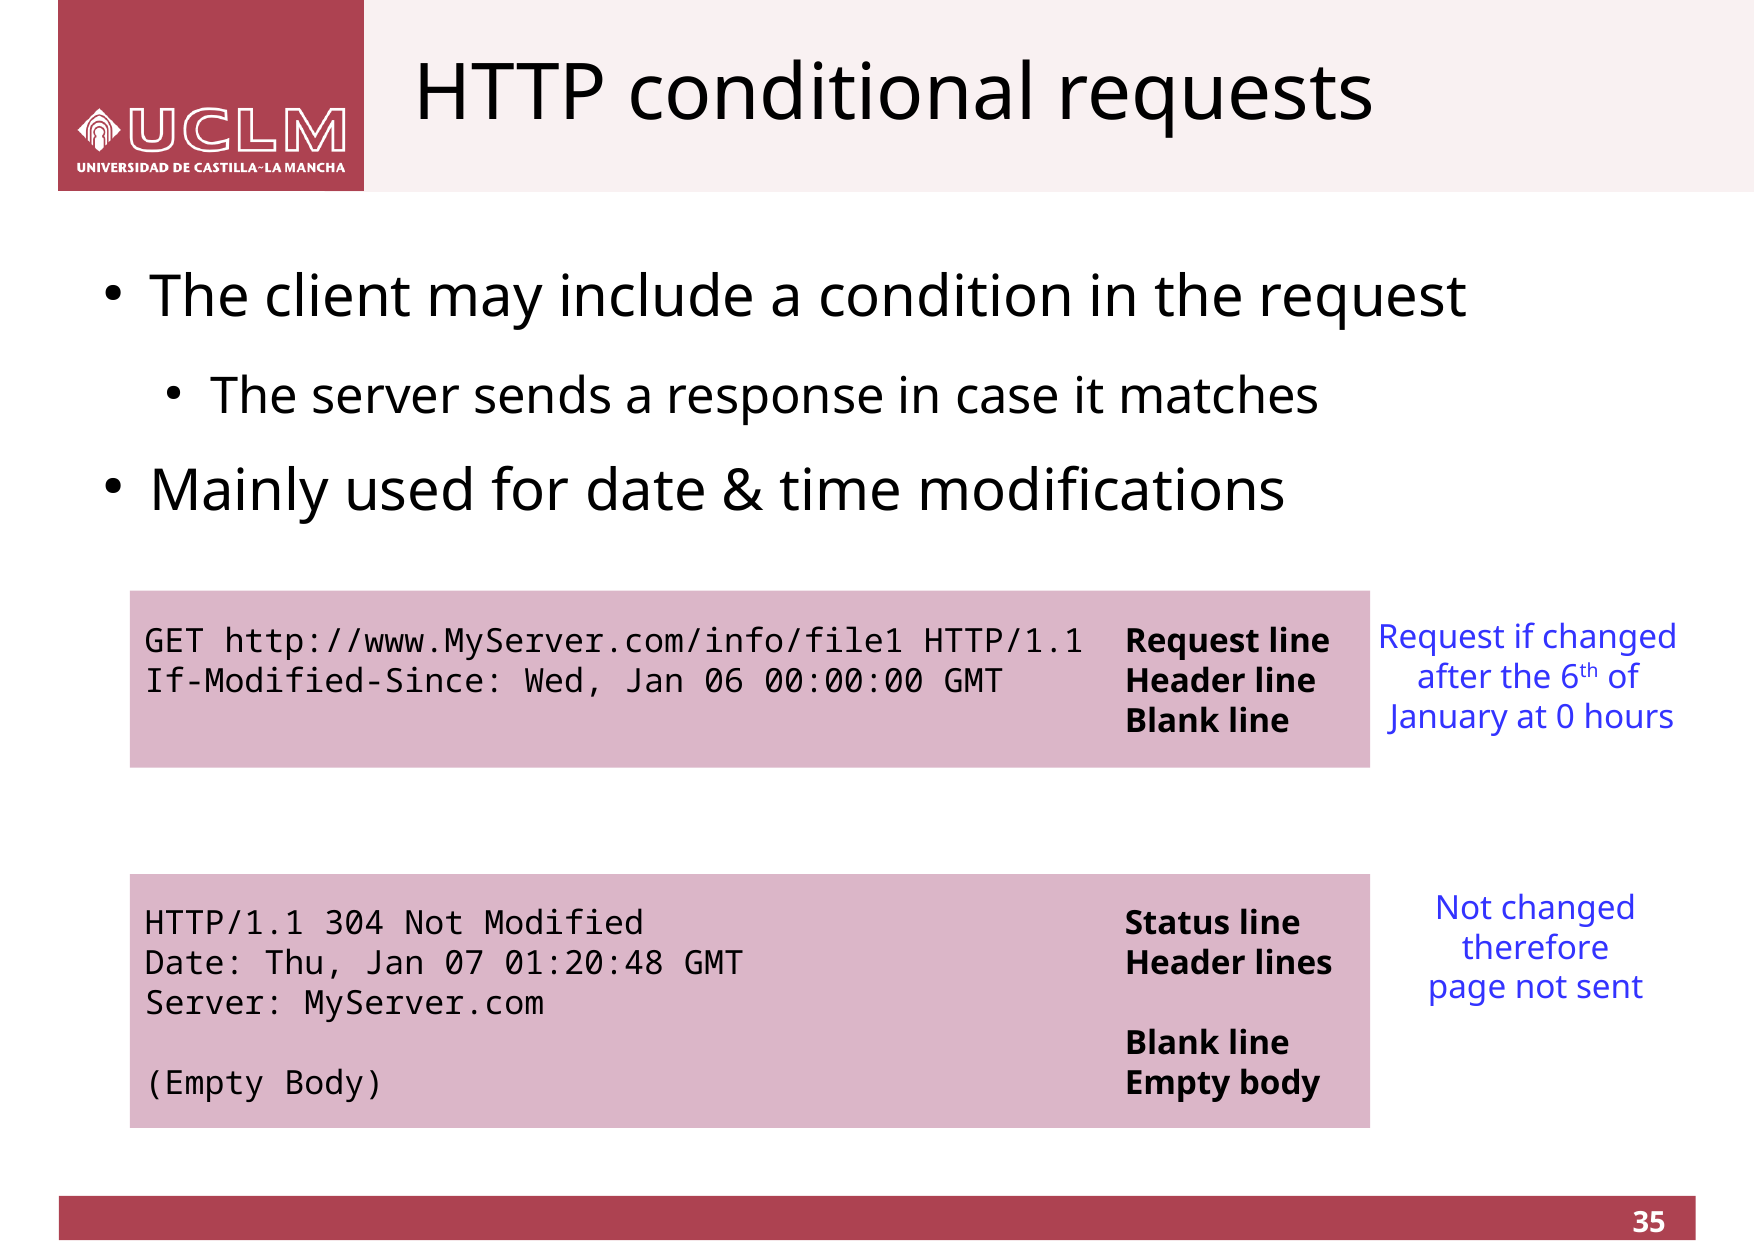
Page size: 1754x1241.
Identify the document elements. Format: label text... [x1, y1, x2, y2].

text_box GET http://www.MyServer.com/info/file1 HTTP/1.1 Request line If-Modified-Since: Wed, Jan 06 00:00:00 GMT Header line Blank line [129, 590, 1371, 768]
text_box HTTP/1.1 304 Not Modified Status line Date: Thu, Jan 07 01:20:48 GMT Header lines Server: MyServer.com Blank line (Empty Body) Empty body [129, 874, 1371, 1128]
picture [58, 0, 364, 191]
text_box Not changed therefore page not sent [1413, 878, 1659, 1014]
text_box Request if changed after the 6th of January at 0 hours [1363, 607, 1702, 743]
list The client may include a condition in the request The server sends a response in case it matches Mainly used for date & time modifications [87, 254, 1667, 532]
title HTTP conditional requests [413, 0, 1667, 198]
